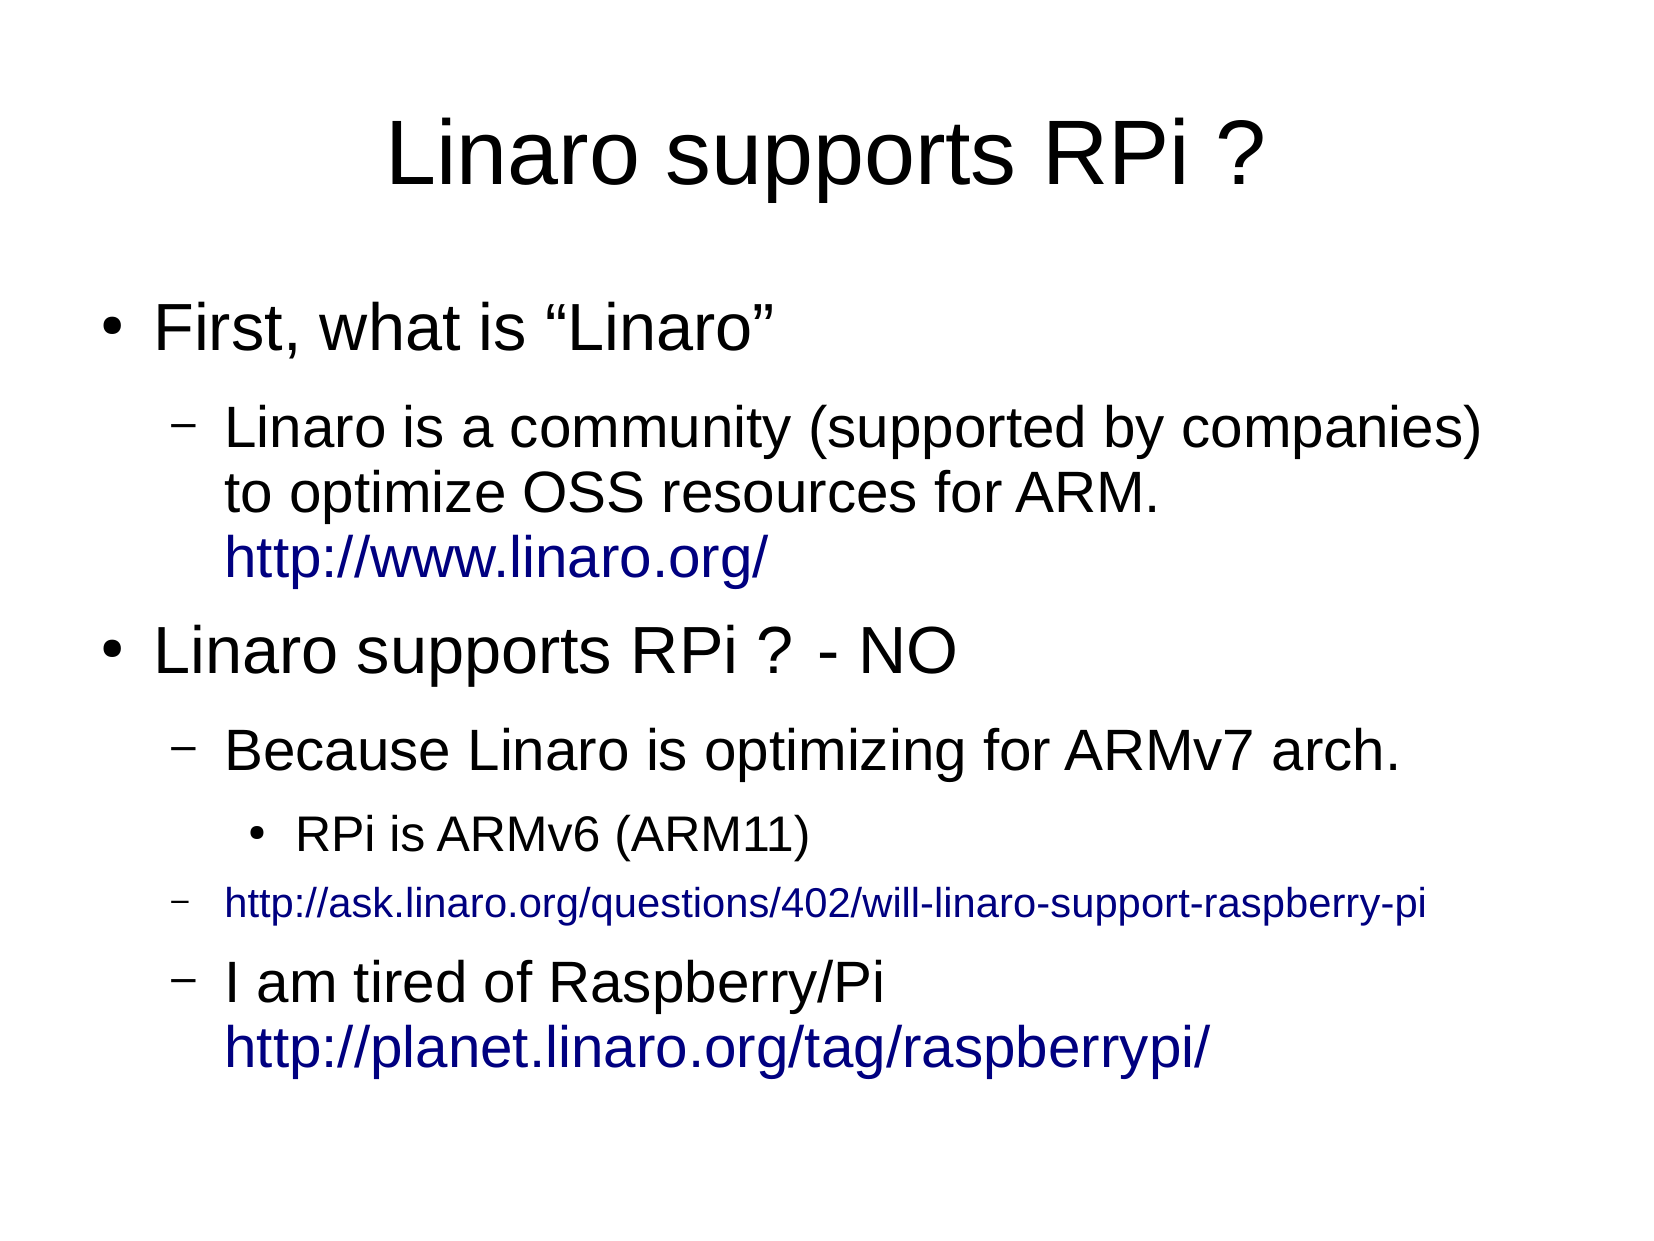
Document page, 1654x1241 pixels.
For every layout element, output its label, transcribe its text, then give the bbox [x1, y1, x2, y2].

title Linaro supports RPi ? [82, 49, 1571, 257]
list First, what is “Linaro” Linaro is a community (supported by companies) to optimize OSS resources for ARM. http://www.linaro.org/ Linaro supports RPi ? - NO Because Linaro is optimizing for ARMv7 arch. RPi is ARMv6 (ARM11) http://ask.linaro.org/questions/402/will-linaro-support-raspberry-pi I am tired of Raspberry/Pi http://planet.linaro.org/tag/raspberrypi/ [82, 290, 1538, 1087]
